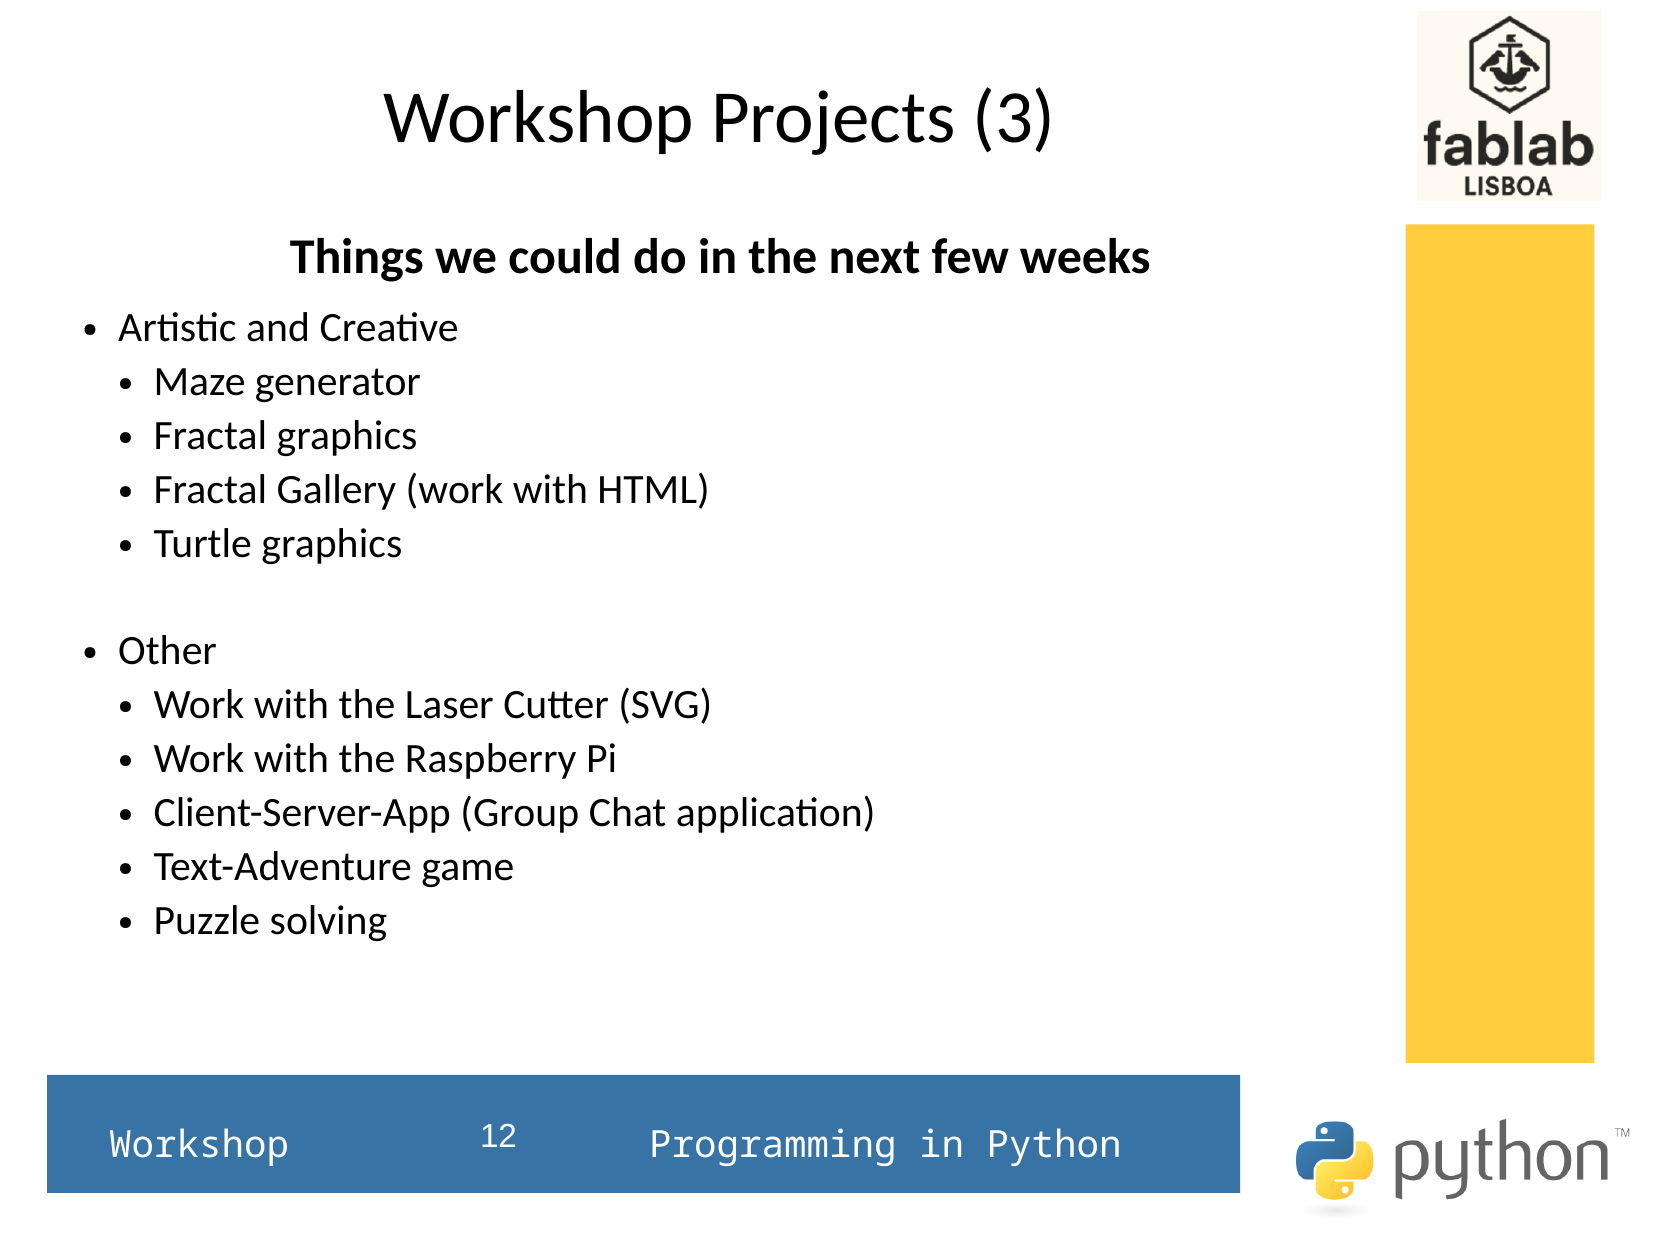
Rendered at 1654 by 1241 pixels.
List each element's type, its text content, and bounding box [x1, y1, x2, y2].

text_box Workshop Programming in Python [94, 1110, 1182, 1213]
title Workshop Projects (3) [82, 49, 1358, 198]
picture [1417, 11, 1601, 201]
text_box [47, 1074, 1241, 1193]
text_box [1405, 224, 1595, 1063]
picture [1240, 1098, 1654, 1241]
subtitle Things we could do in the next few weeks Artistic and Creative Maze generator Fractal graphics Fractal Gallery (work with HTML) Turtle graphics Other Work with the Laser Cutter (SVG) Work with the Raspberry Pi Client-Server-App (Group Chat application) Text-Adventure game Puzzle solving [82, 236, 1359, 1034]
